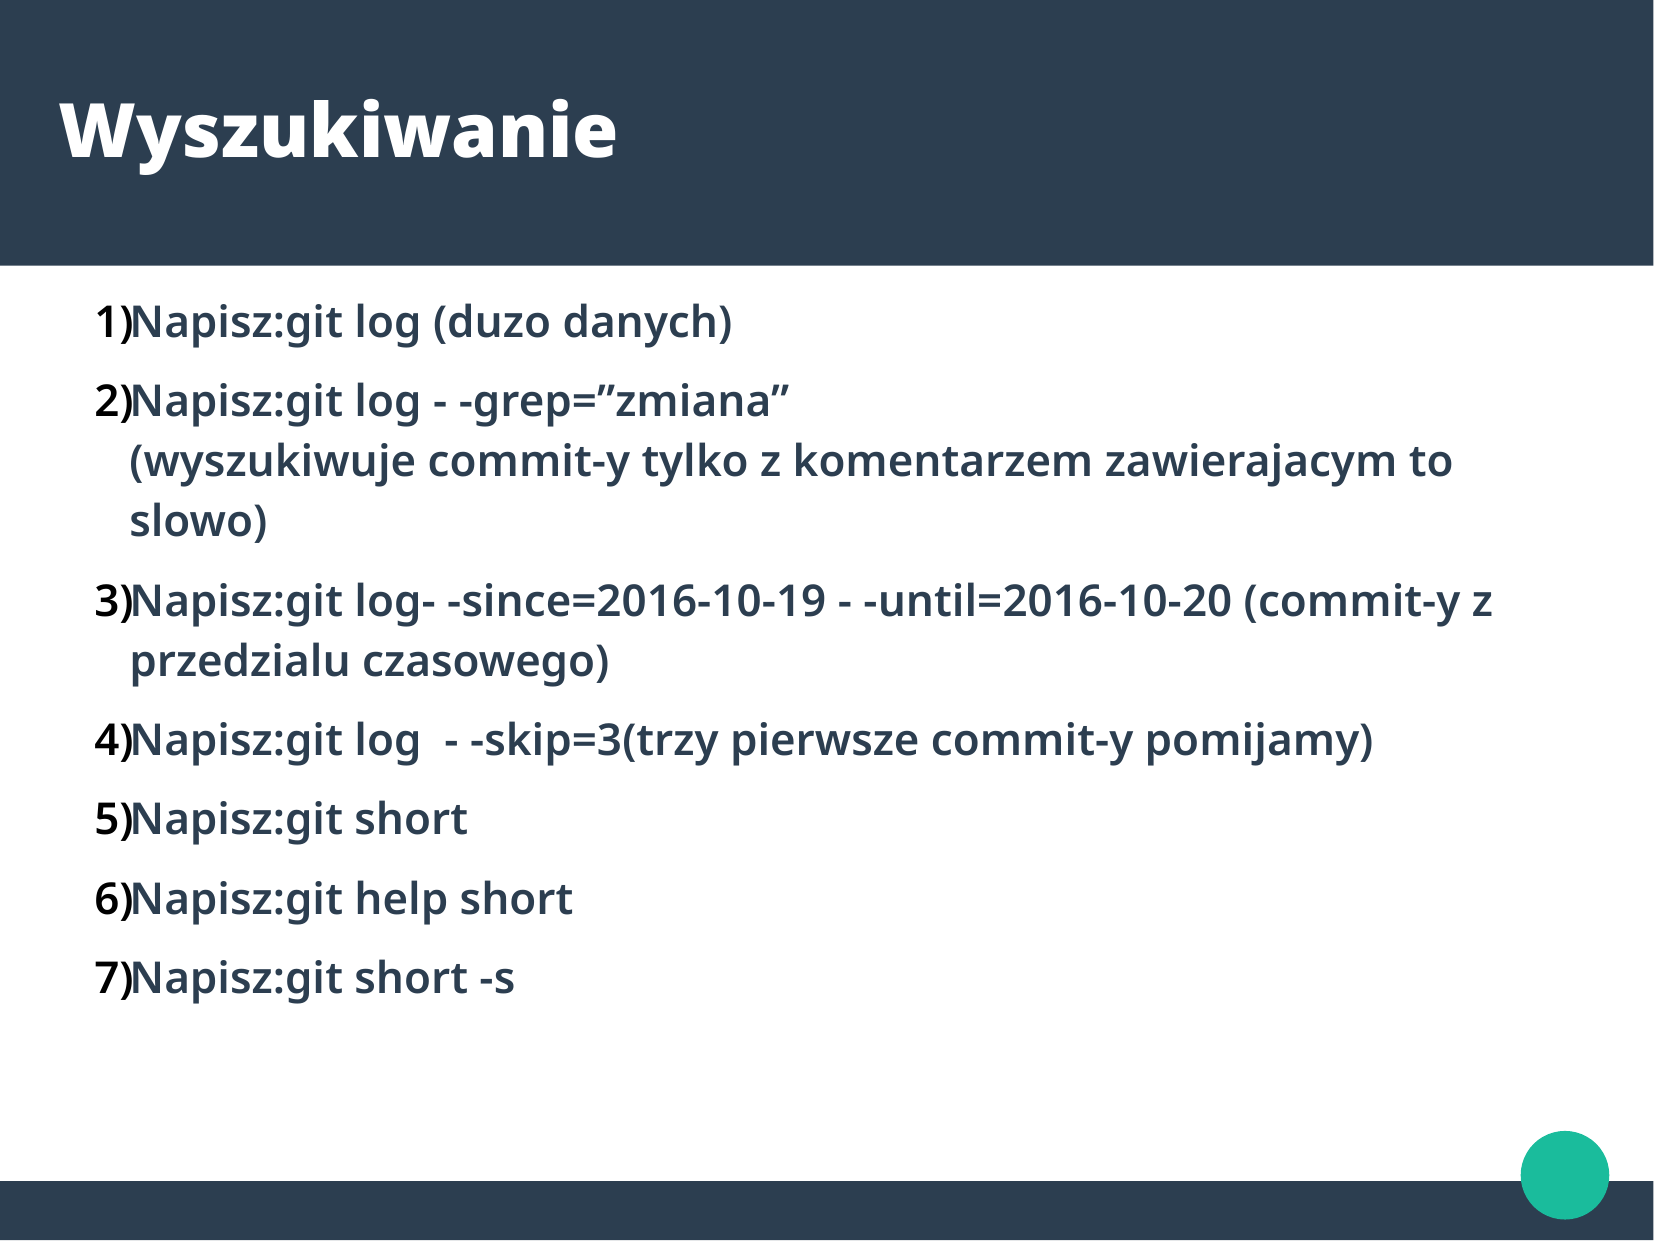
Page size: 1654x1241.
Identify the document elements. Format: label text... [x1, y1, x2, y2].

title Wyszukiwanie [59, 49, 1595, 207]
list Napisz:git log (duzo danych) Napisz:git log - -grep=”zmiana” (wyszukiwuje commit-y tylko z komentarzem zawierajacym to slowo) Napisz:git log- -since=2016-10-19 - -until=2016-10-20 (commit-y z przedzialu czasowego) Napisz:git log - -skip=3(trzy pierwsze commit-y pomijamy) Napisz:git short Napisz:git help short Napisz:git short -s [82, 290, 1571, 1010]
